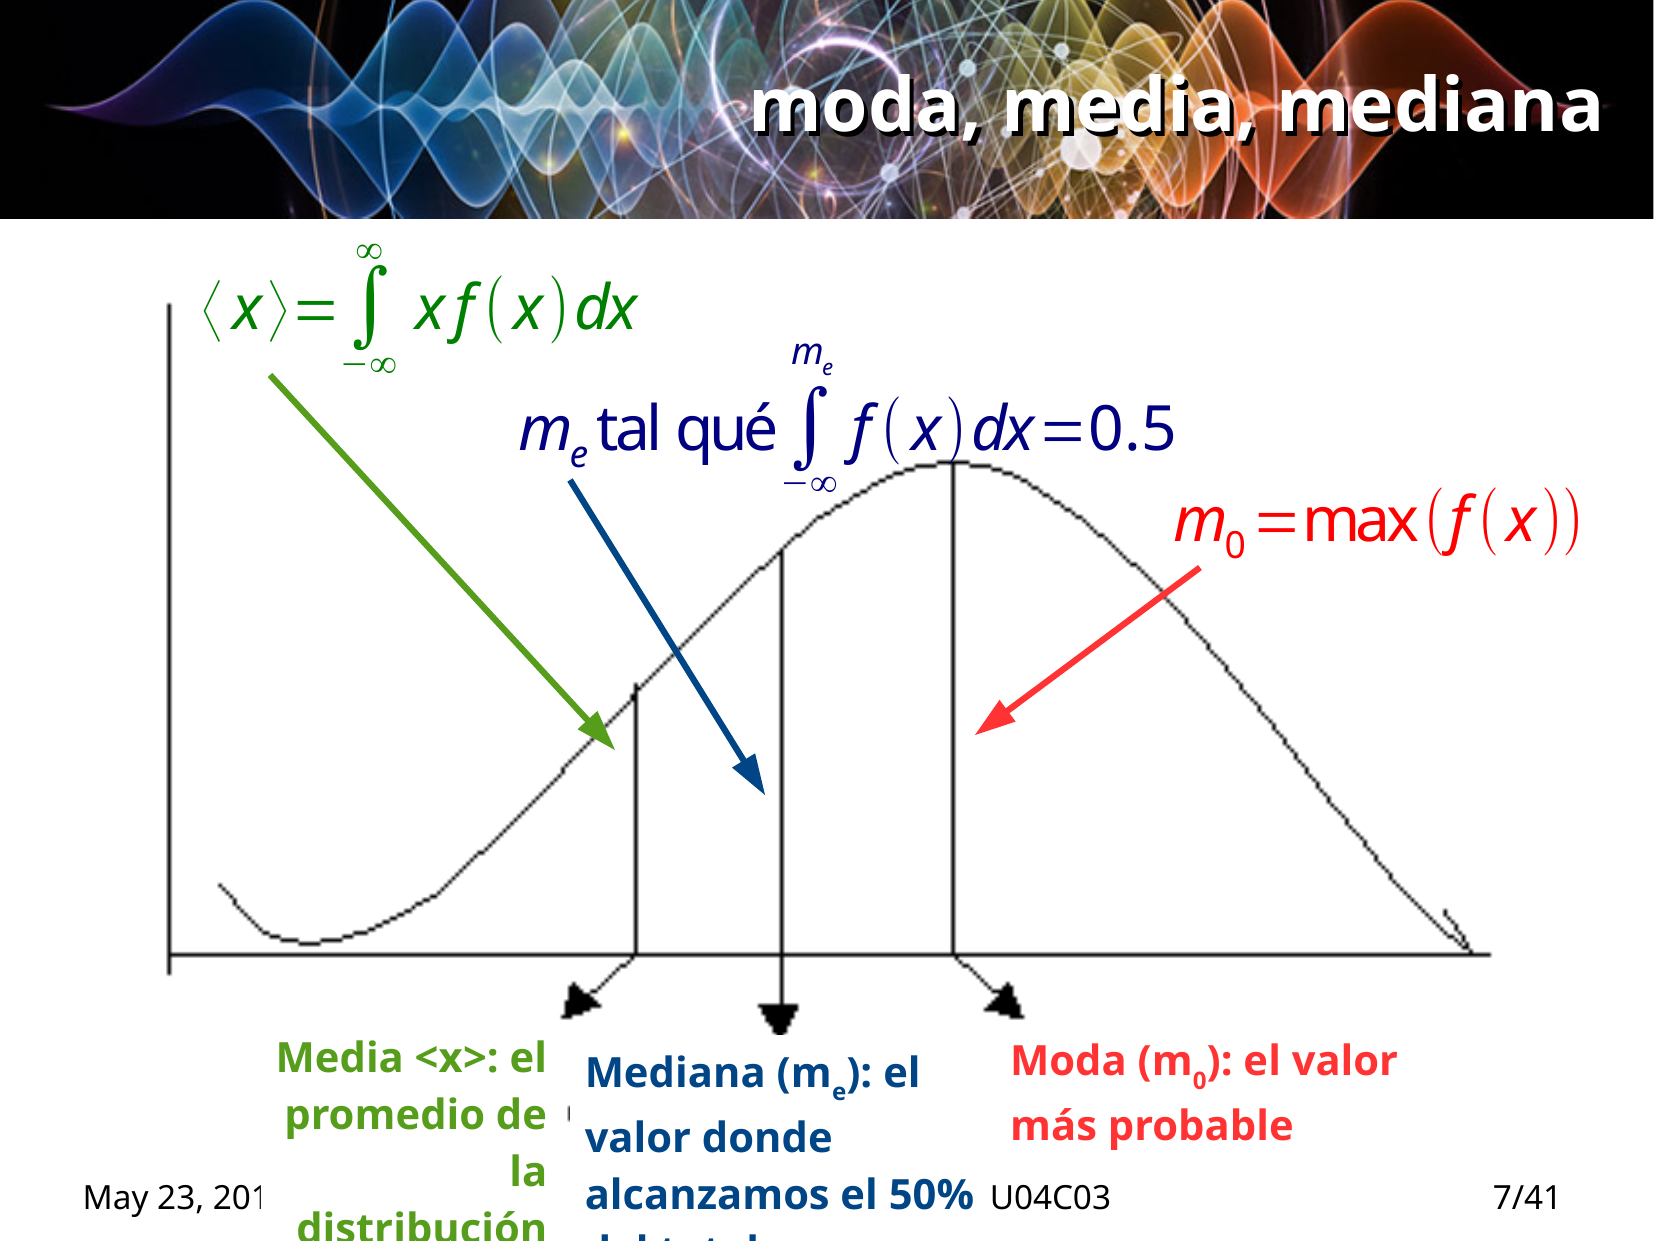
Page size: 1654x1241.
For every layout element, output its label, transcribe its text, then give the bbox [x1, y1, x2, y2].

picture [114, 254, 1536, 1156]
picture [0, 0, 1654, 219]
text_box Mediana (me): el valor donde alcanzamos el 50% del total [570, 1035, 991, 1216]
title moda, media, mediana [45, 15, 1606, 191]
text_box Moda (m0): el valor más probable [995, 1023, 1446, 1150]
chart [195, 242, 1591, 568]
text_box Media <x>: el promedio de la distribución [260, 1020, 566, 1189]
picture [645, 254, 1536, 480]
